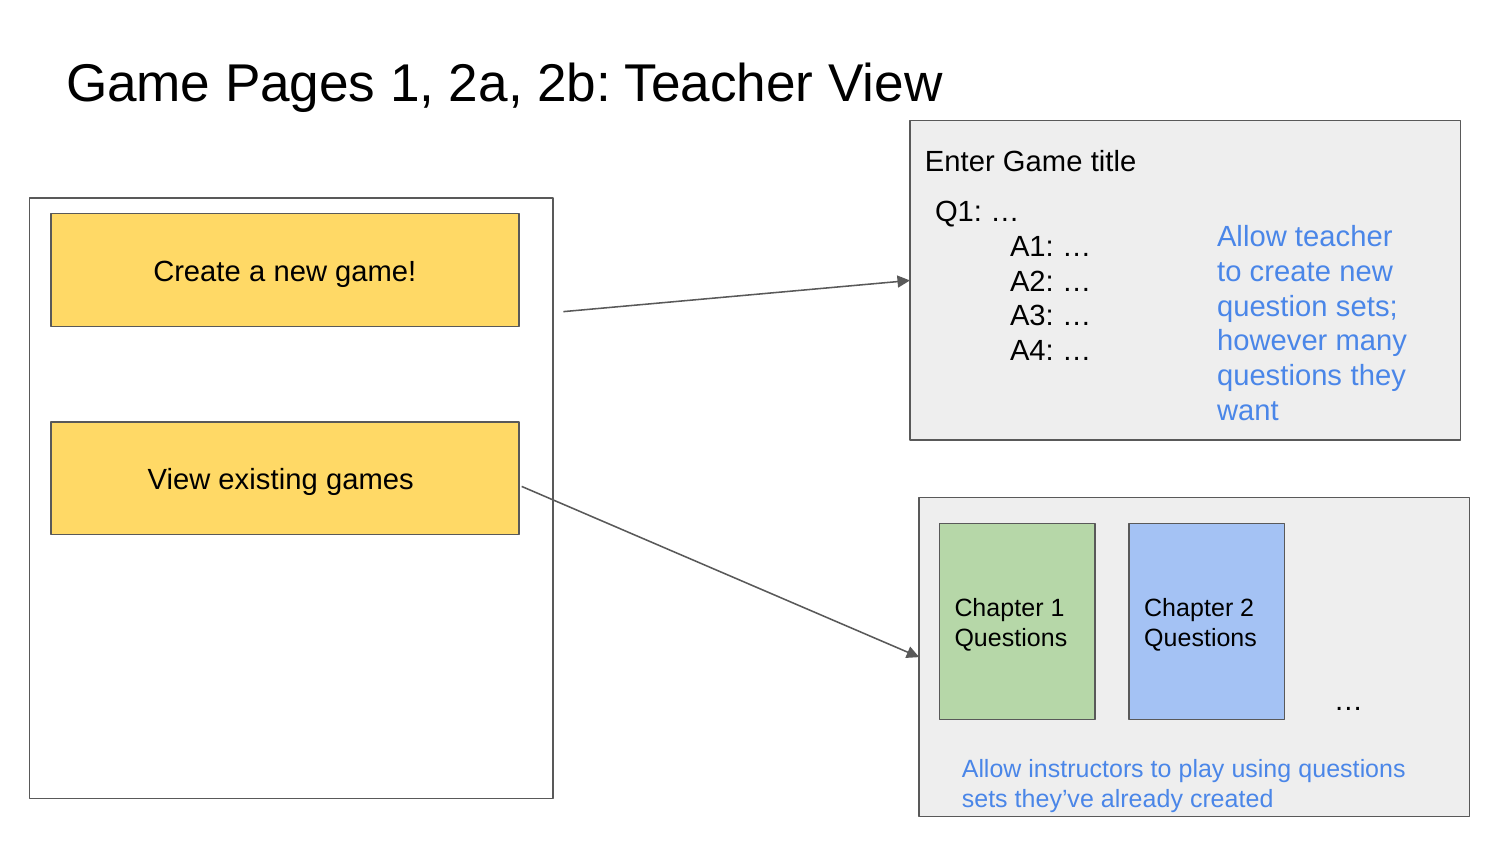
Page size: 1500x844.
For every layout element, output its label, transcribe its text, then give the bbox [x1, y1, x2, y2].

text_box … [1318, 665, 1443, 731]
text_box Chapter 1 Questions [939, 523, 1095, 720]
text_box Chapter 2 Questions [1129, 523, 1285, 720]
title Game Pages 1, 2a, 2b: Teacher View [51, 33, 1449, 127]
text_box Allow teacher to create new question sets; however many questions they want [1202, 201, 1434, 442]
text_box [910, 120, 1461, 441]
text_box Allow instructors to play using questions sets they’ve already created [946, 737, 1424, 828]
text_box [919, 497, 1470, 817]
text_box View existing games [51, 421, 519, 535]
text_box Create a new game! [51, 213, 519, 327]
text_box Enter Game title [910, 126, 1166, 192]
text_box Q1: … A1: … A2: … A3: … A4: … [920, 176, 1115, 382]
